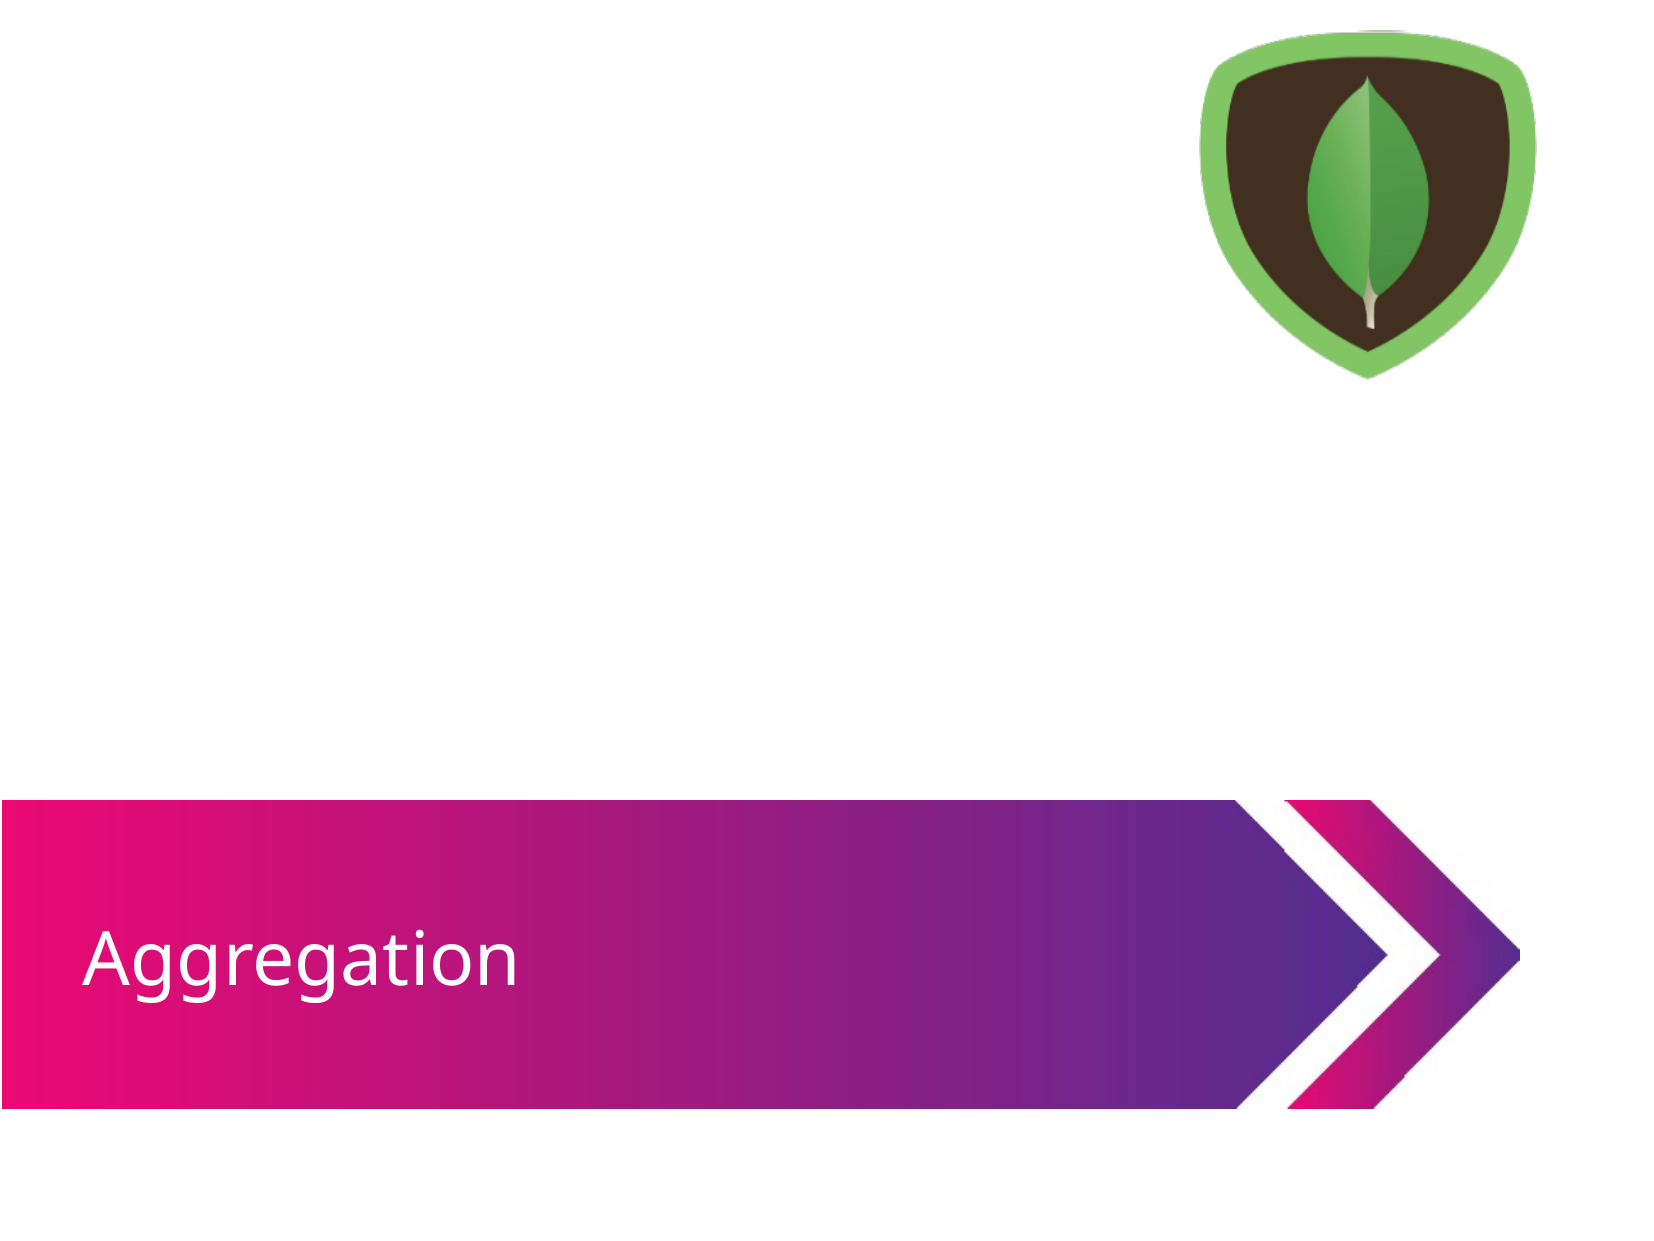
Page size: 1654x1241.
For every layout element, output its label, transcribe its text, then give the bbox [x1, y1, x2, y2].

title Aggregation [82, 852, 1396, 1060]
picture [1110, 29, 1621, 406]
picture [2, 800, 1520, 1109]
